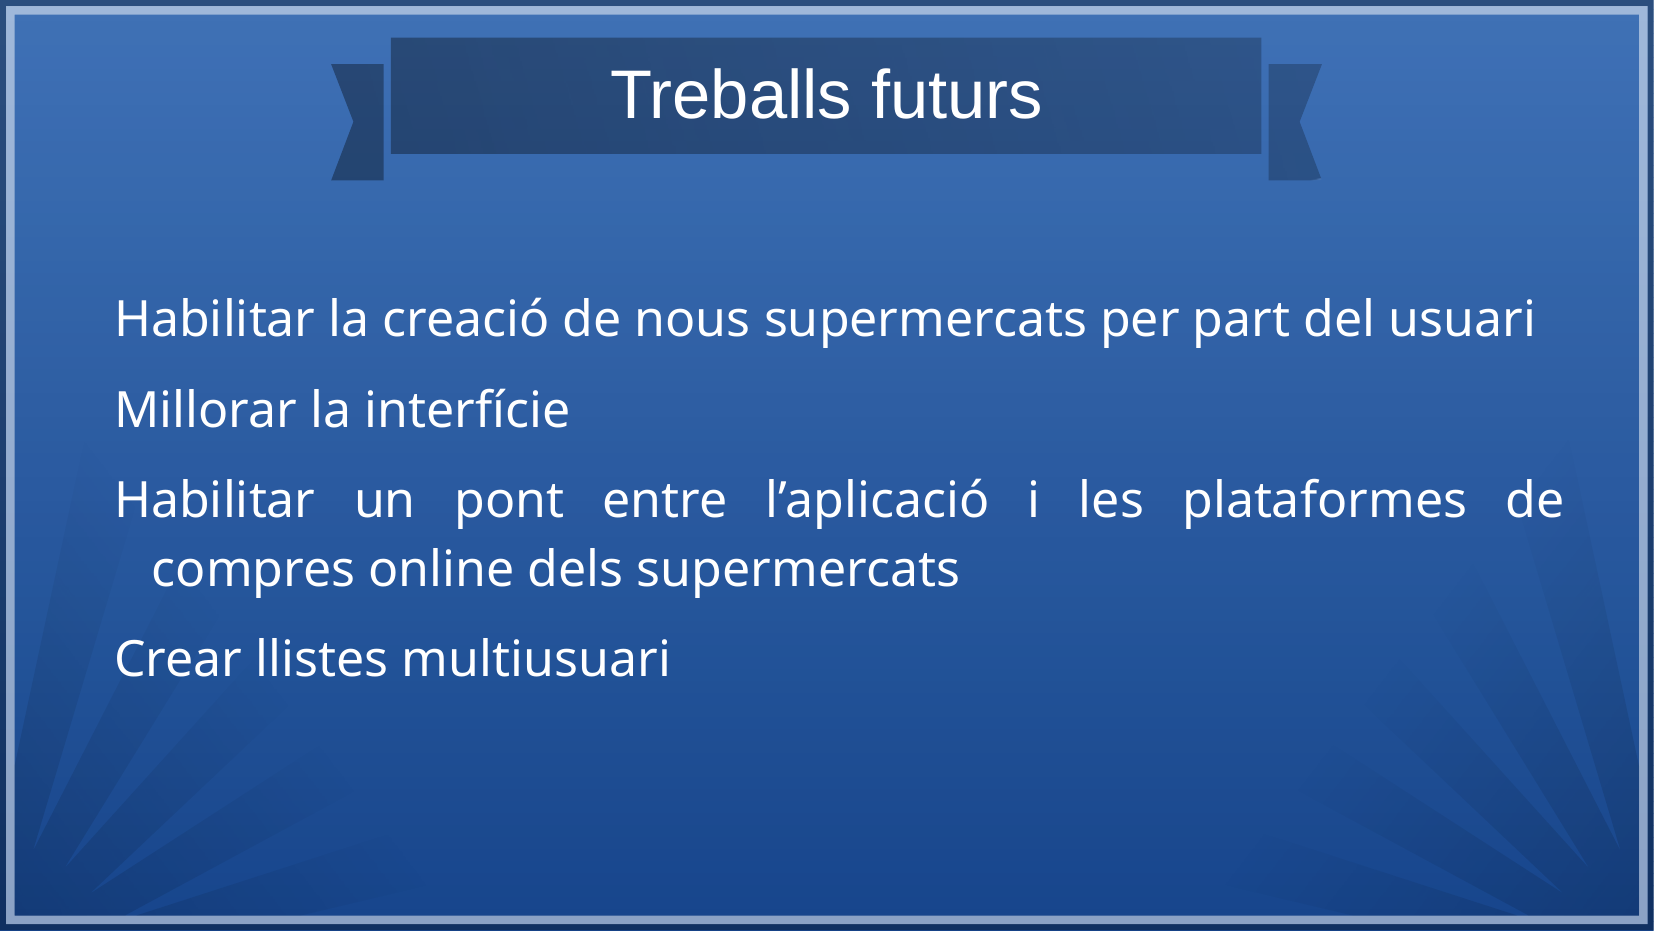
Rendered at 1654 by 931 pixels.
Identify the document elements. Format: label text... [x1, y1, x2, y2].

list Habilitar la creació de nous supermercats per part del usuari Millorar la interfície Habilitar un pont entre l’aplicació i les plataformes de compres online dels supermercats Crear llistes multiusuari [76, 283, 1565, 739]
title Treballs futurs [389, 35, 1264, 154]
